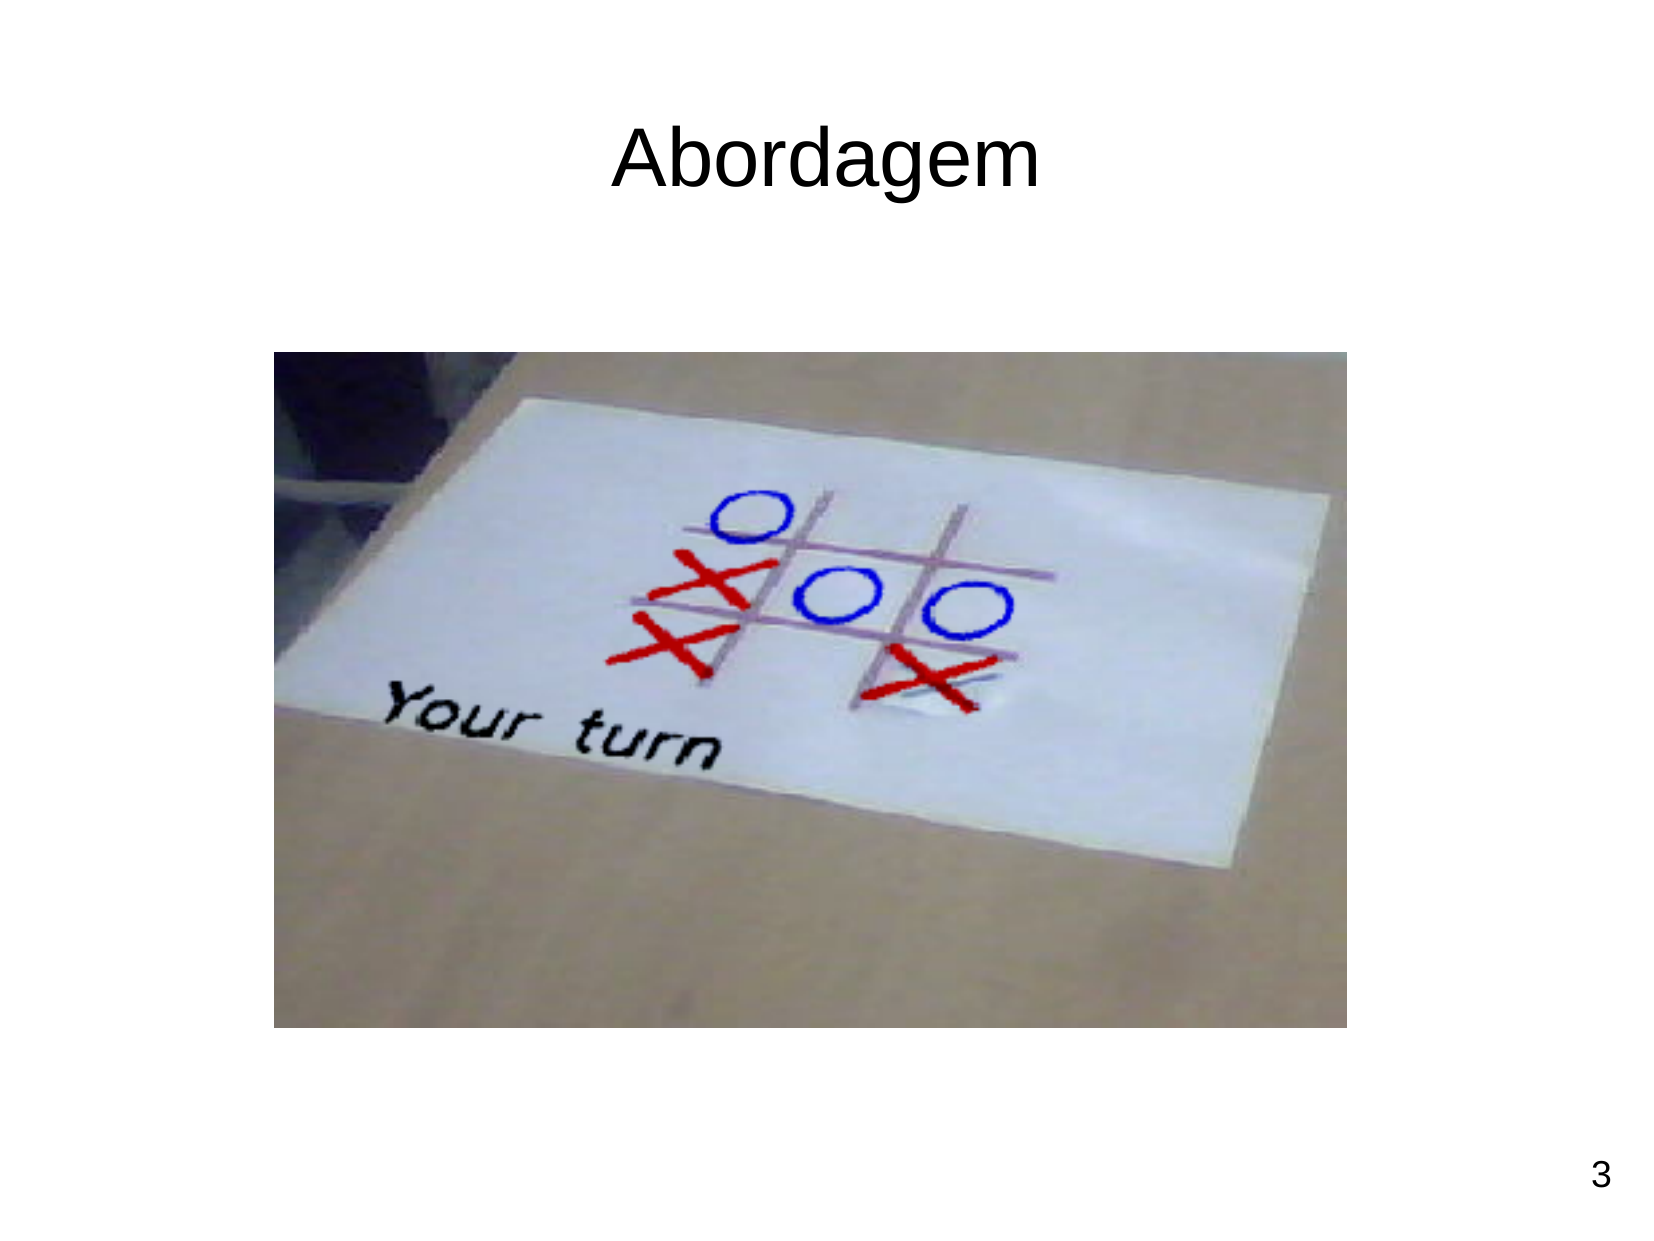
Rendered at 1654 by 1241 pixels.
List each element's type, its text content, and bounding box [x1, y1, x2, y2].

text_box <número> [968, 1146, 1627, 1217]
picture [274, 352, 1347, 1028]
text_box Abordagem [82, 49, 1571, 257]
